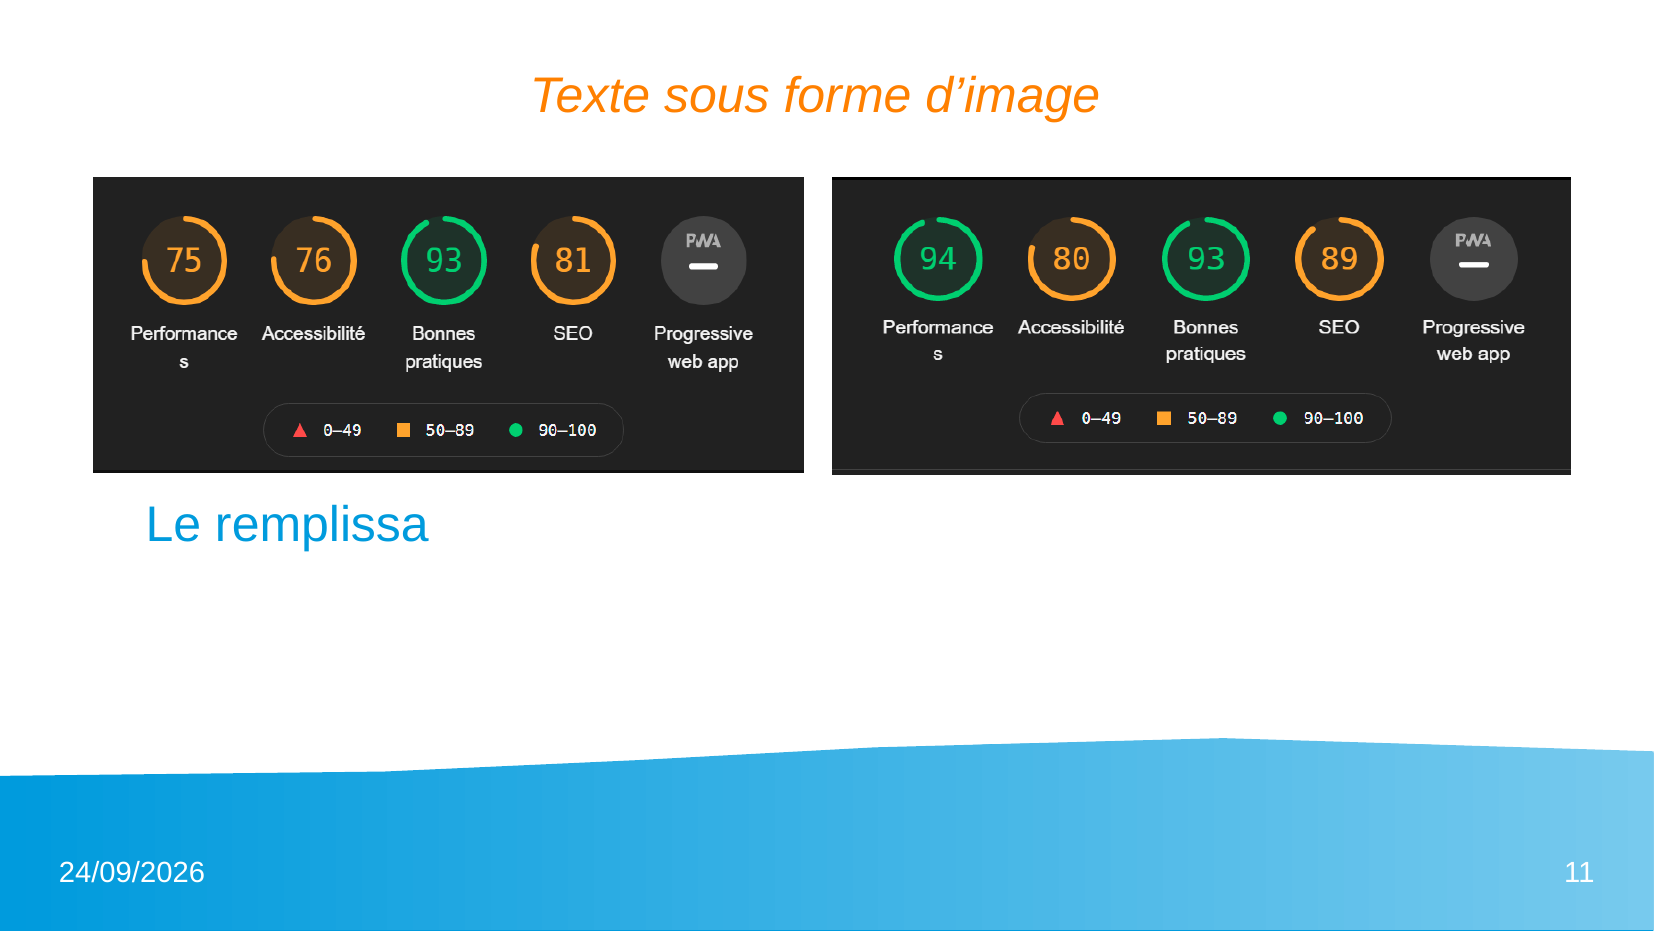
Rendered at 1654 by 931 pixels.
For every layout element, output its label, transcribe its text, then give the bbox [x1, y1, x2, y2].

title Texte sous forme d’image [93, 0, 1570, 178]
picture [93, 177, 804, 473]
list Le remplissa [74, 496, 1611, 721]
picture [832, 177, 1571, 475]
